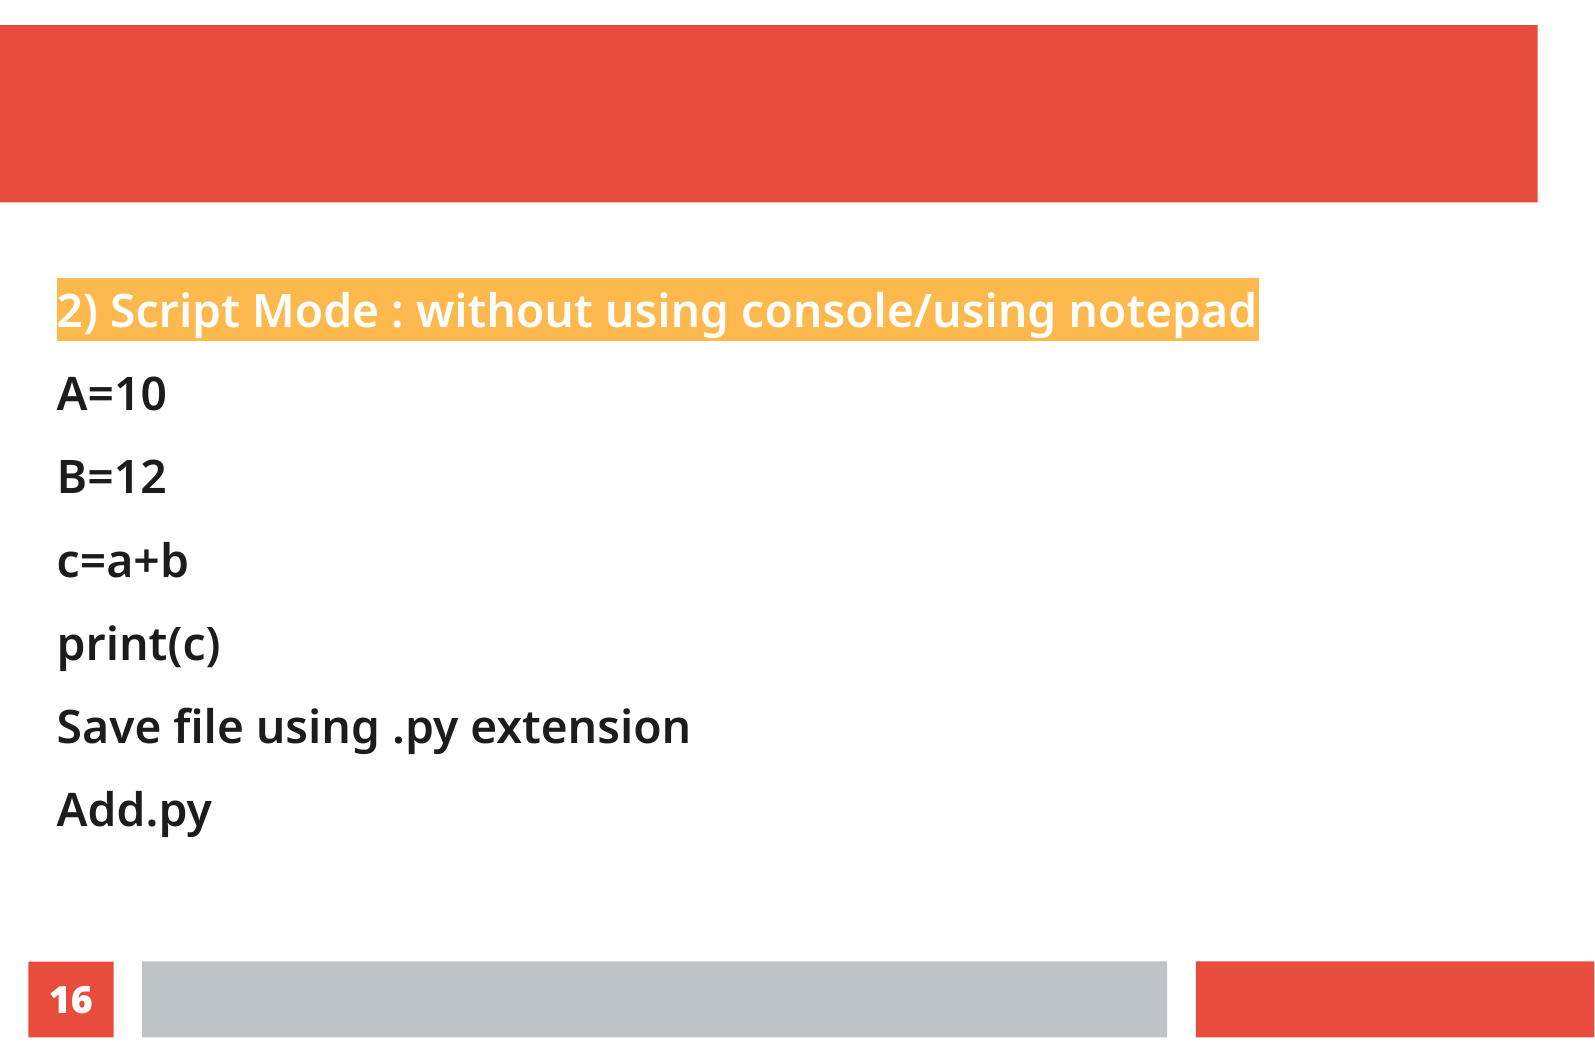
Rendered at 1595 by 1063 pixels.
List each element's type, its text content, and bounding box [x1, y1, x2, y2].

list 2) Script Mode : without using console/using notepad A=10 B=12 c=a+b print(c) Save file using .py extension Add.py [56, 278, 1509, 937]
